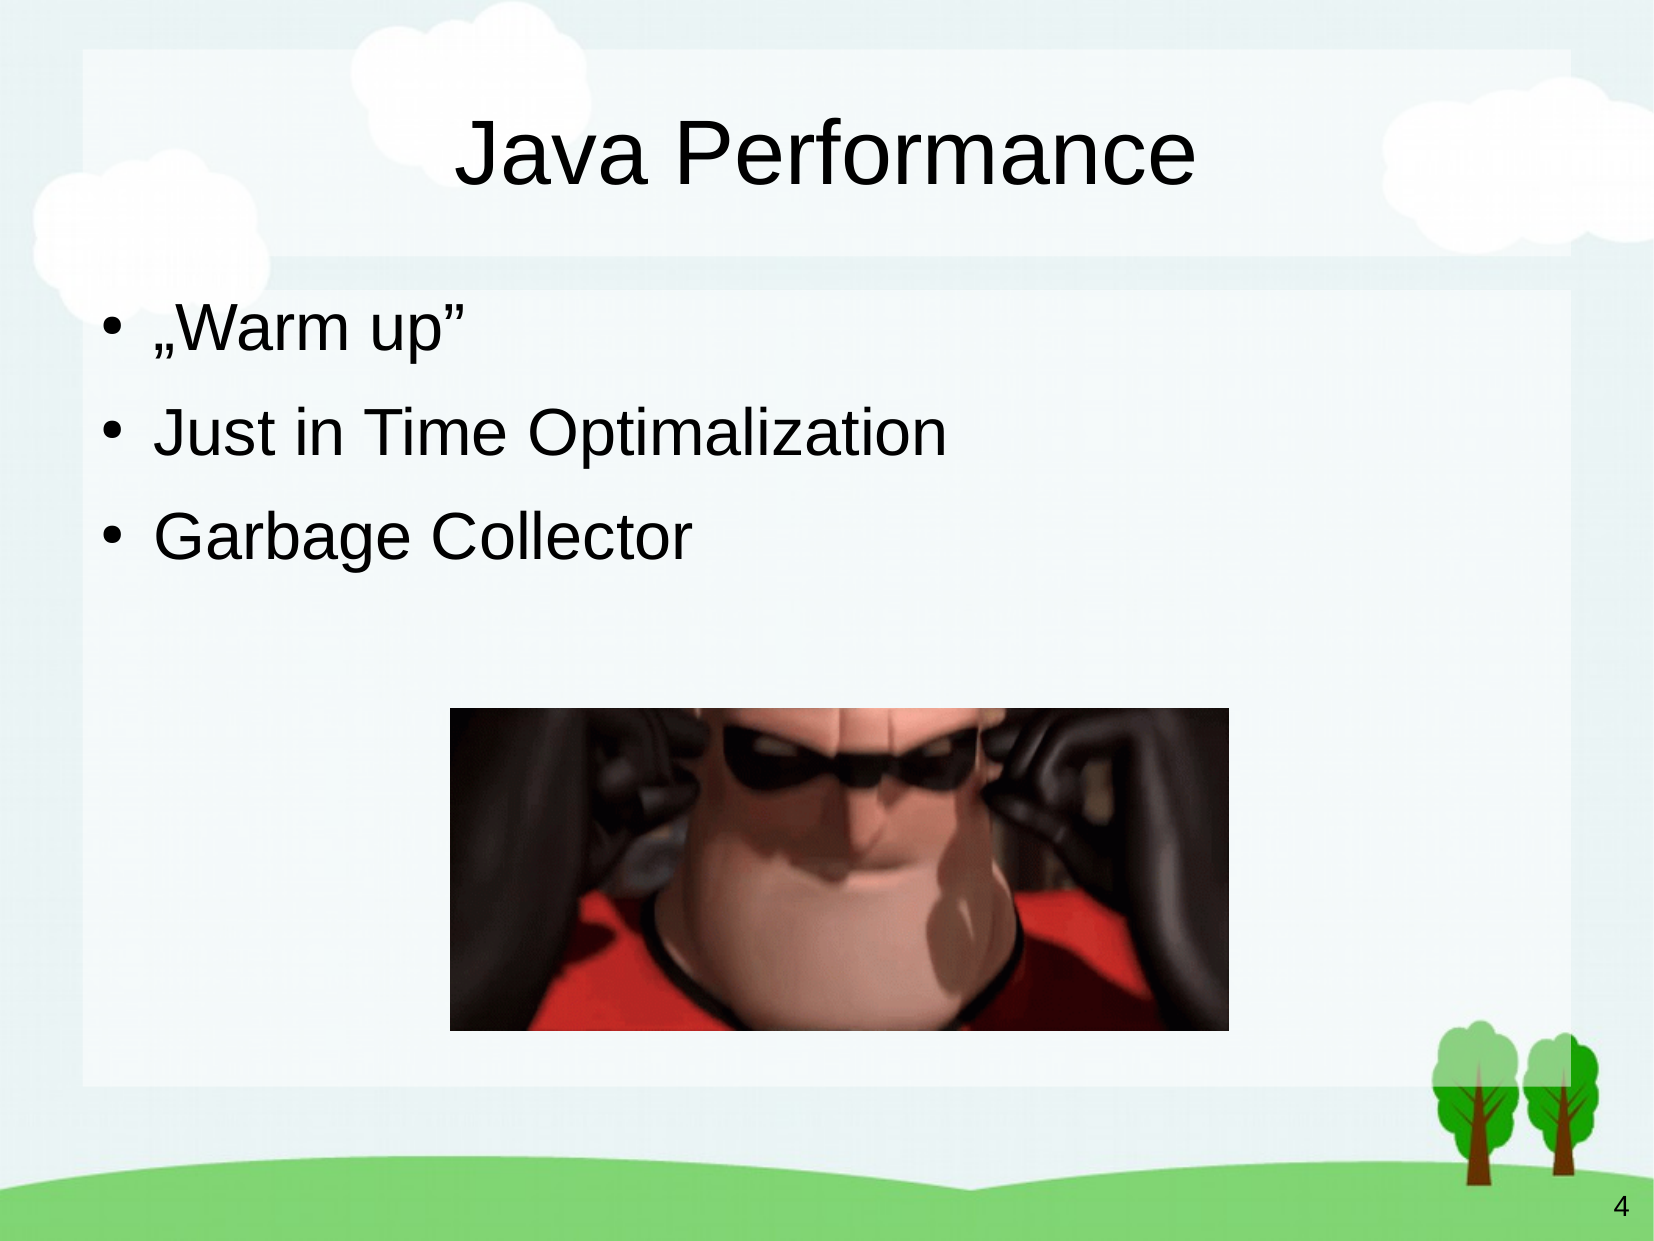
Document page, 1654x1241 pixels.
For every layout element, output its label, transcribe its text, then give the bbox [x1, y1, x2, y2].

picture [0, 0, 1654, 1241]
title Java Performance [82, 49, 1571, 257]
list „Warm up” Just in Time Optimalization Garbage Collector [82, 290, 1571, 1087]
